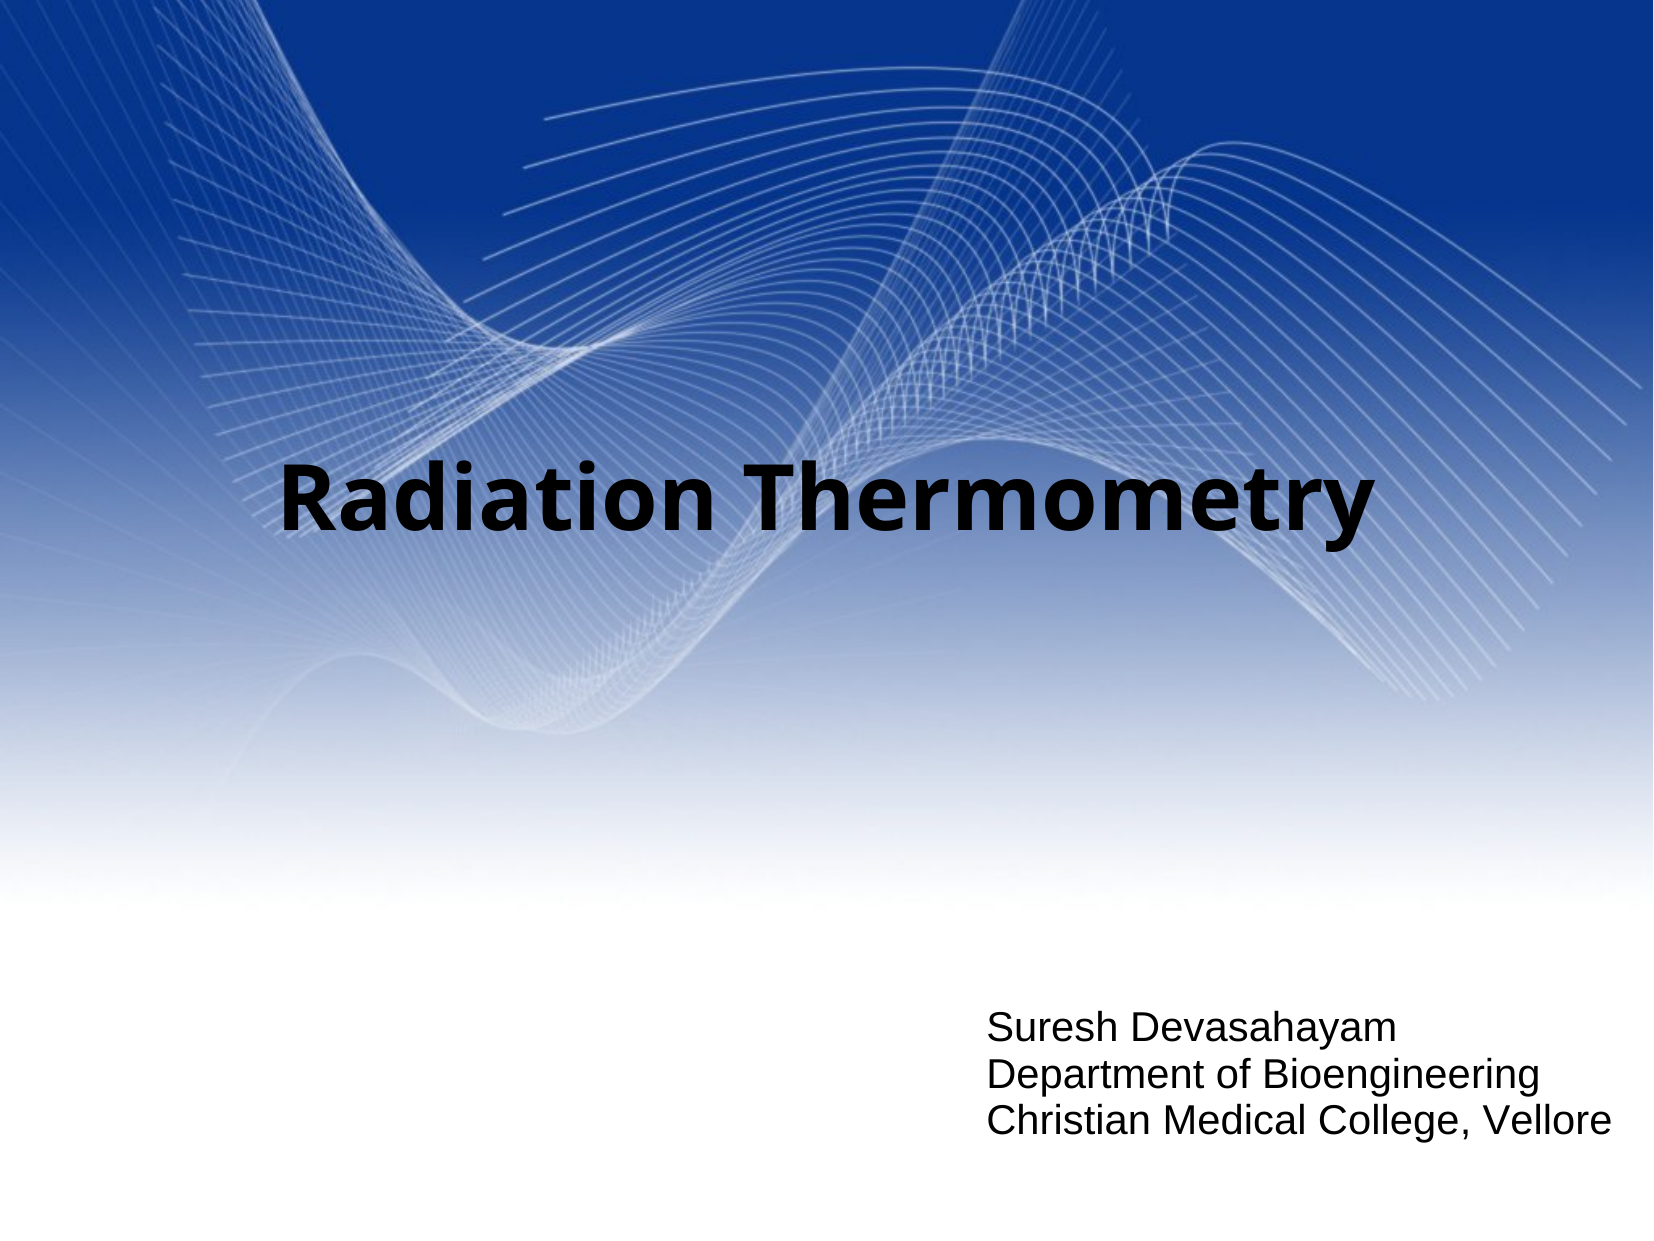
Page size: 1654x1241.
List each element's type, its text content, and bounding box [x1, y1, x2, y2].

list Suresh Devasahayam Department of Bioengineering Christian Medical College, Vellore [915, 1003, 1625, 1192]
title Radiation Thermometry [0, 386, 1653, 853]
picture [0, 0, 1654, 1241]
